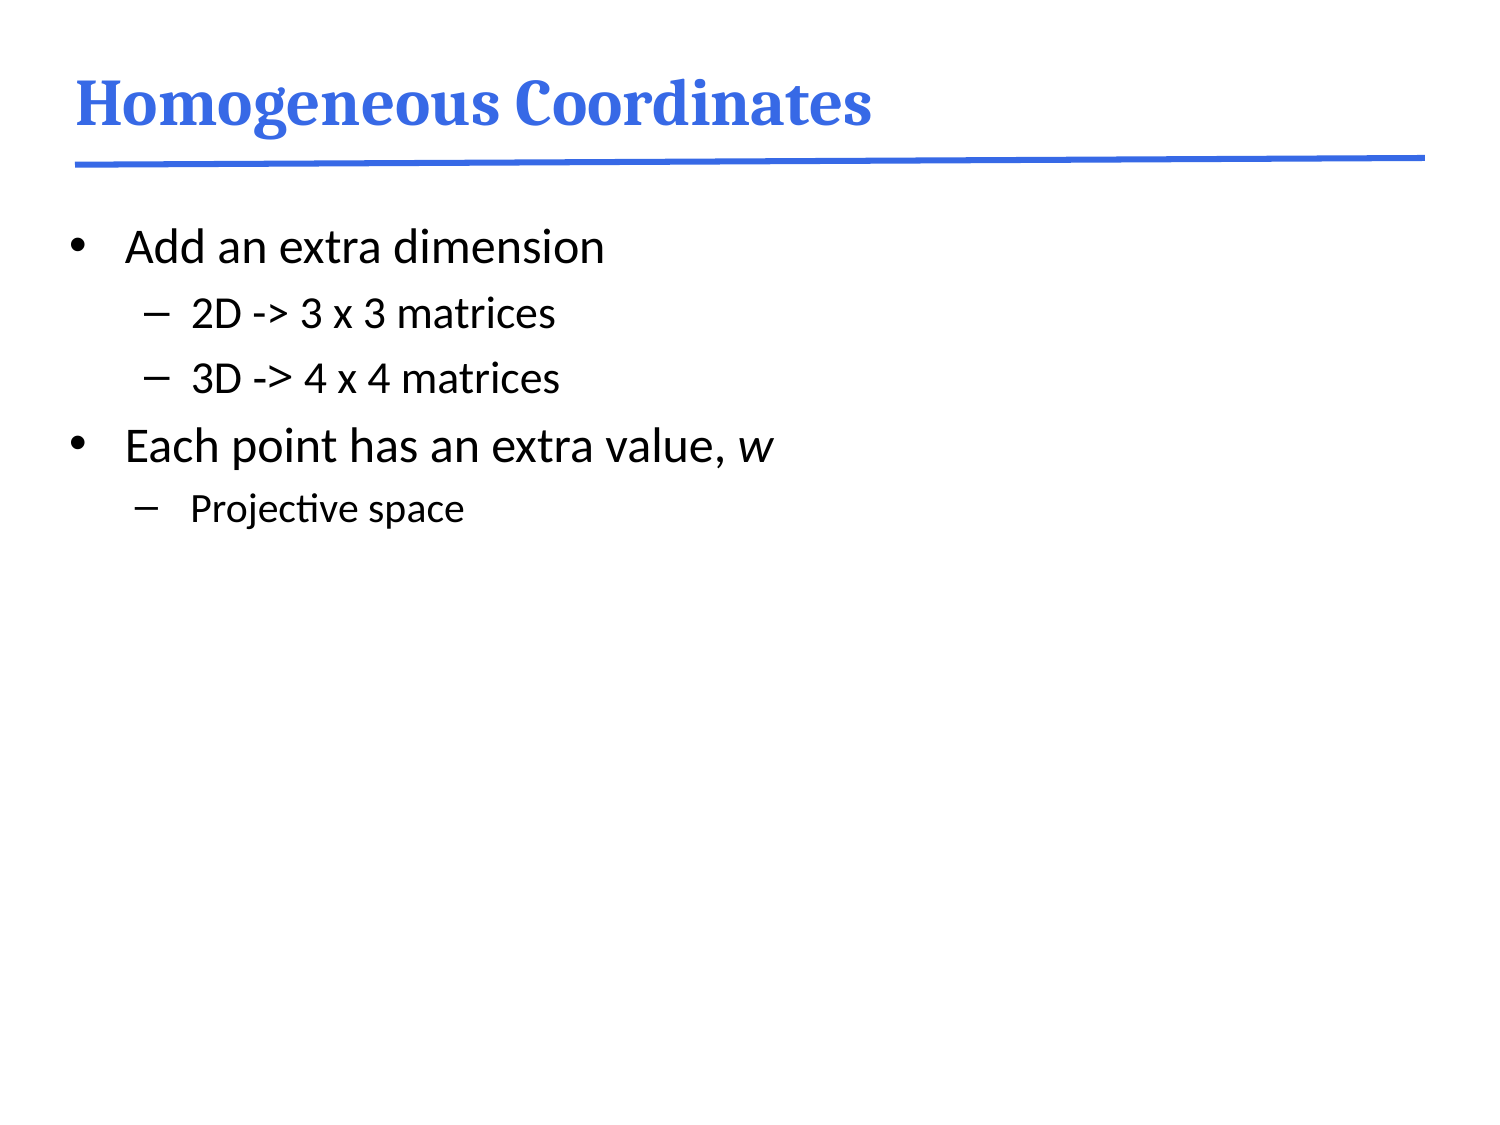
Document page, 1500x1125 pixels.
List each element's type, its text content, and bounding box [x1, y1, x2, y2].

text_box Add an extra dimension 2D -> 3 x 3 matrices 3D -> 4 x 4 matrices Each point has an extra value, w Projective space [69, 214, 1420, 957]
title Homogeneous Coordinates [75, 9, 1351, 198]
